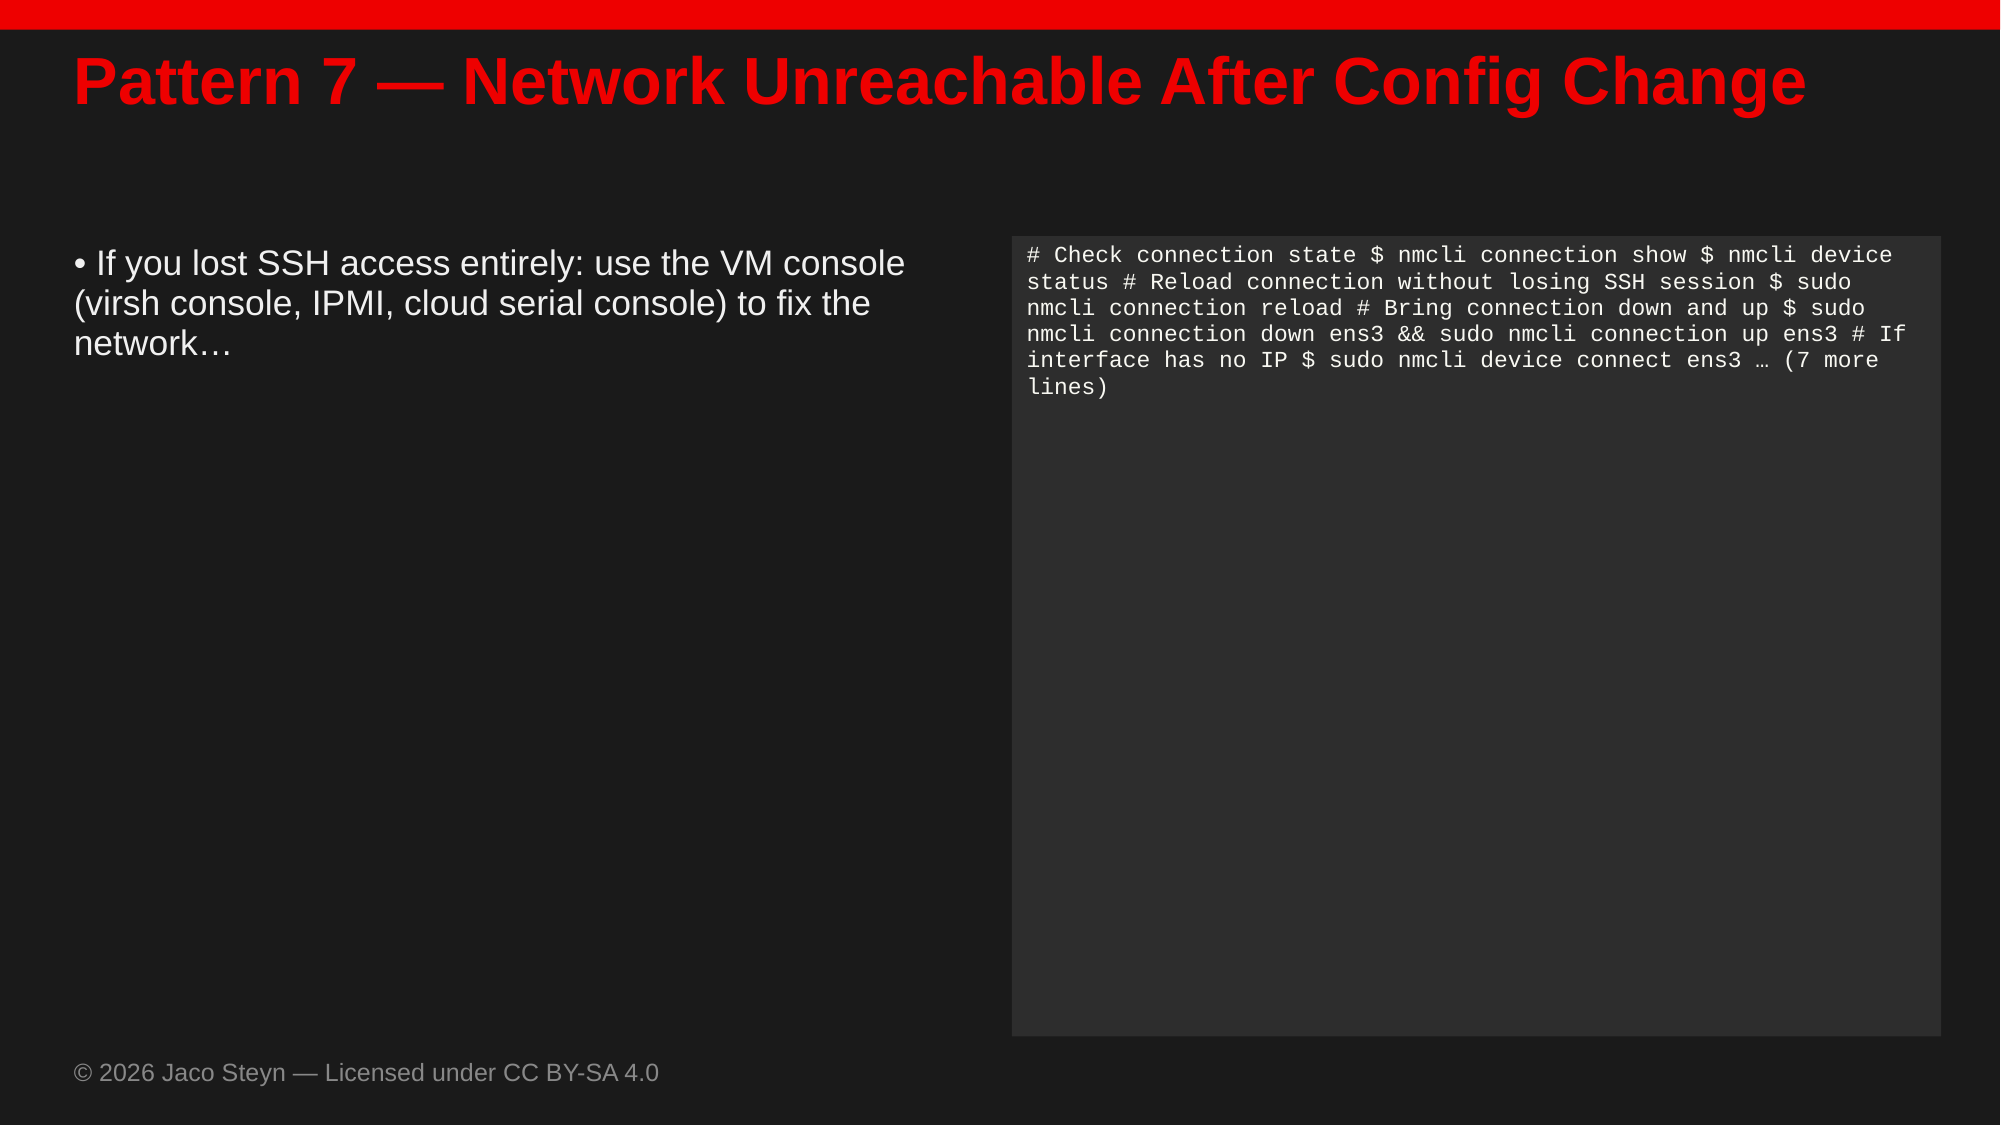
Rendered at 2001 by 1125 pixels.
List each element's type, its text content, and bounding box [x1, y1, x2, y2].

text_box [0, 0, 2001, 30]
text_box # Check connection state $ nmcli connection show $ nmcli device status # Reload connection without losing SSH session $ sudo nmcli connection reload # Bring connection down and up $ sudo nmcli connection down ens3 && sudo nmcli connection up ens3 # If interface has no IP $ sudo nmcli device connect ens3 … (7 more lines) [1011, 236, 1942, 1037]
text_box • If you lost SSH access entirely: use the VM console (virsh console, IPMI, cloud serial console) to fix the network… [59, 236, 989, 1037]
text_box © 2026 Jaco Steyn — Licensed under CC BY-SA 4.0 [59, 1051, 1942, 1093]
text_box Pattern 7 — Network Unreachable After Config Change [59, 36, 1942, 208]
